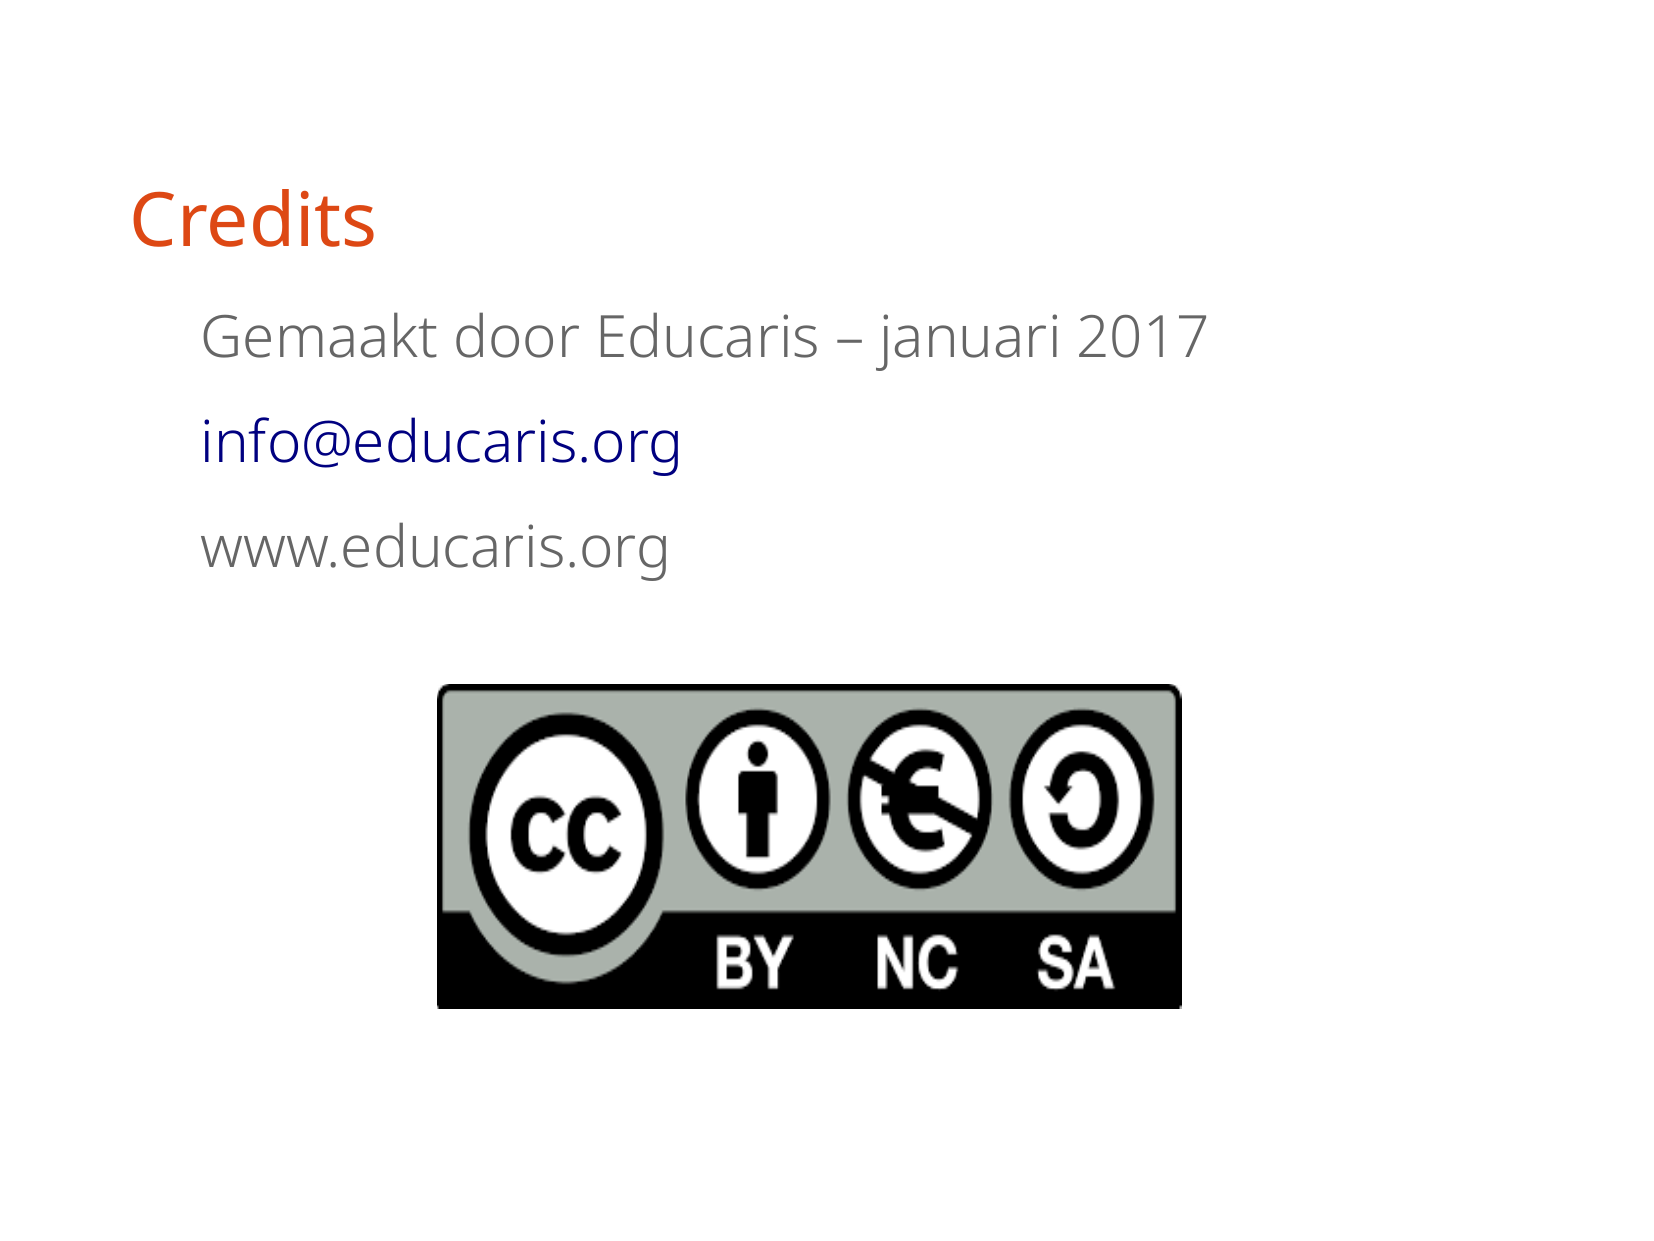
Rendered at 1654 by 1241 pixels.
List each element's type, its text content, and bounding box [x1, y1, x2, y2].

title Credits [129, 153, 1518, 281]
picture [437, 684, 1182, 1009]
list Gemaakt door Educaris – januari 2017 info@educaris.org www.educaris.org [129, 295, 1518, 1010]
